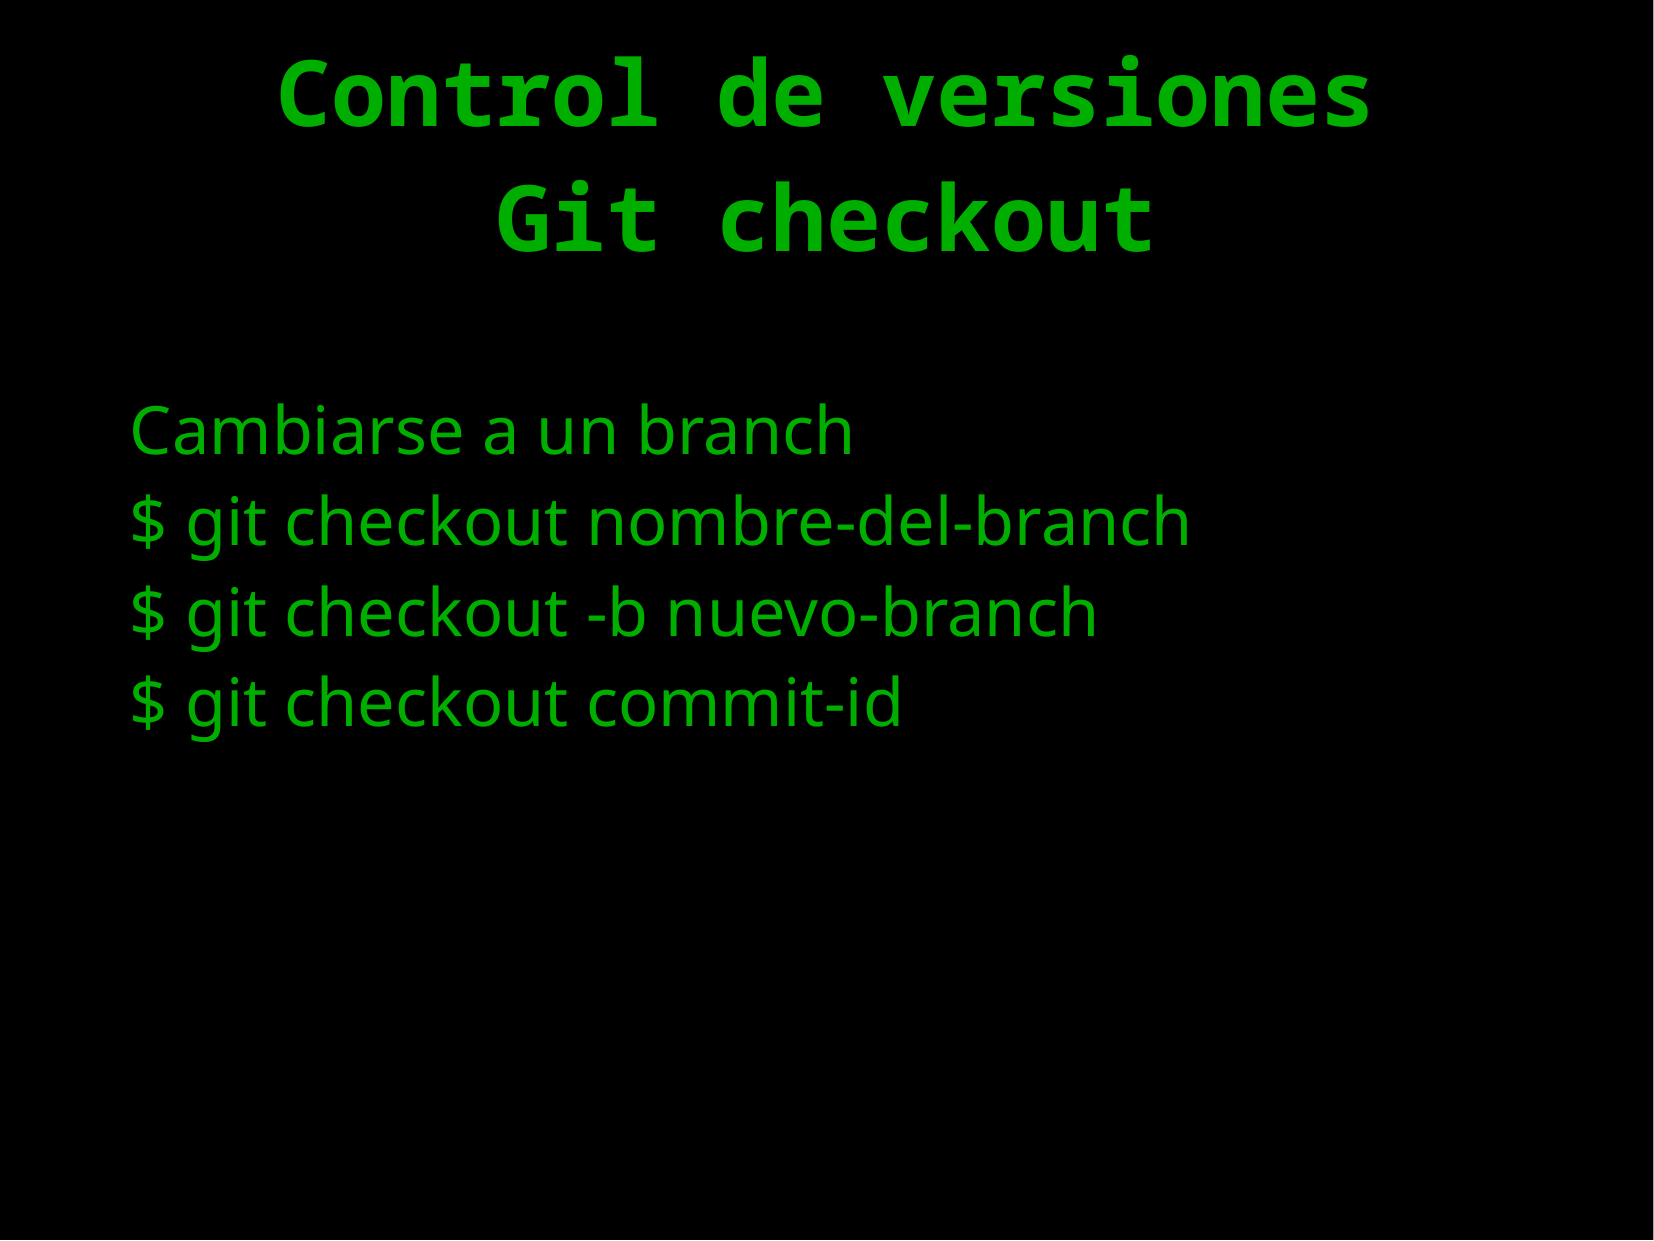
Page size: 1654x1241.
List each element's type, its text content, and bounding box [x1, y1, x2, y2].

title Control de versiones Git checkout [82, 43, 1571, 263]
text_box Cambiarse a un branch $ git checkout nombre-del-branch $ git checkout -b nuevo-branch $ git checkout commit-id [106, 318, 1595, 993]
